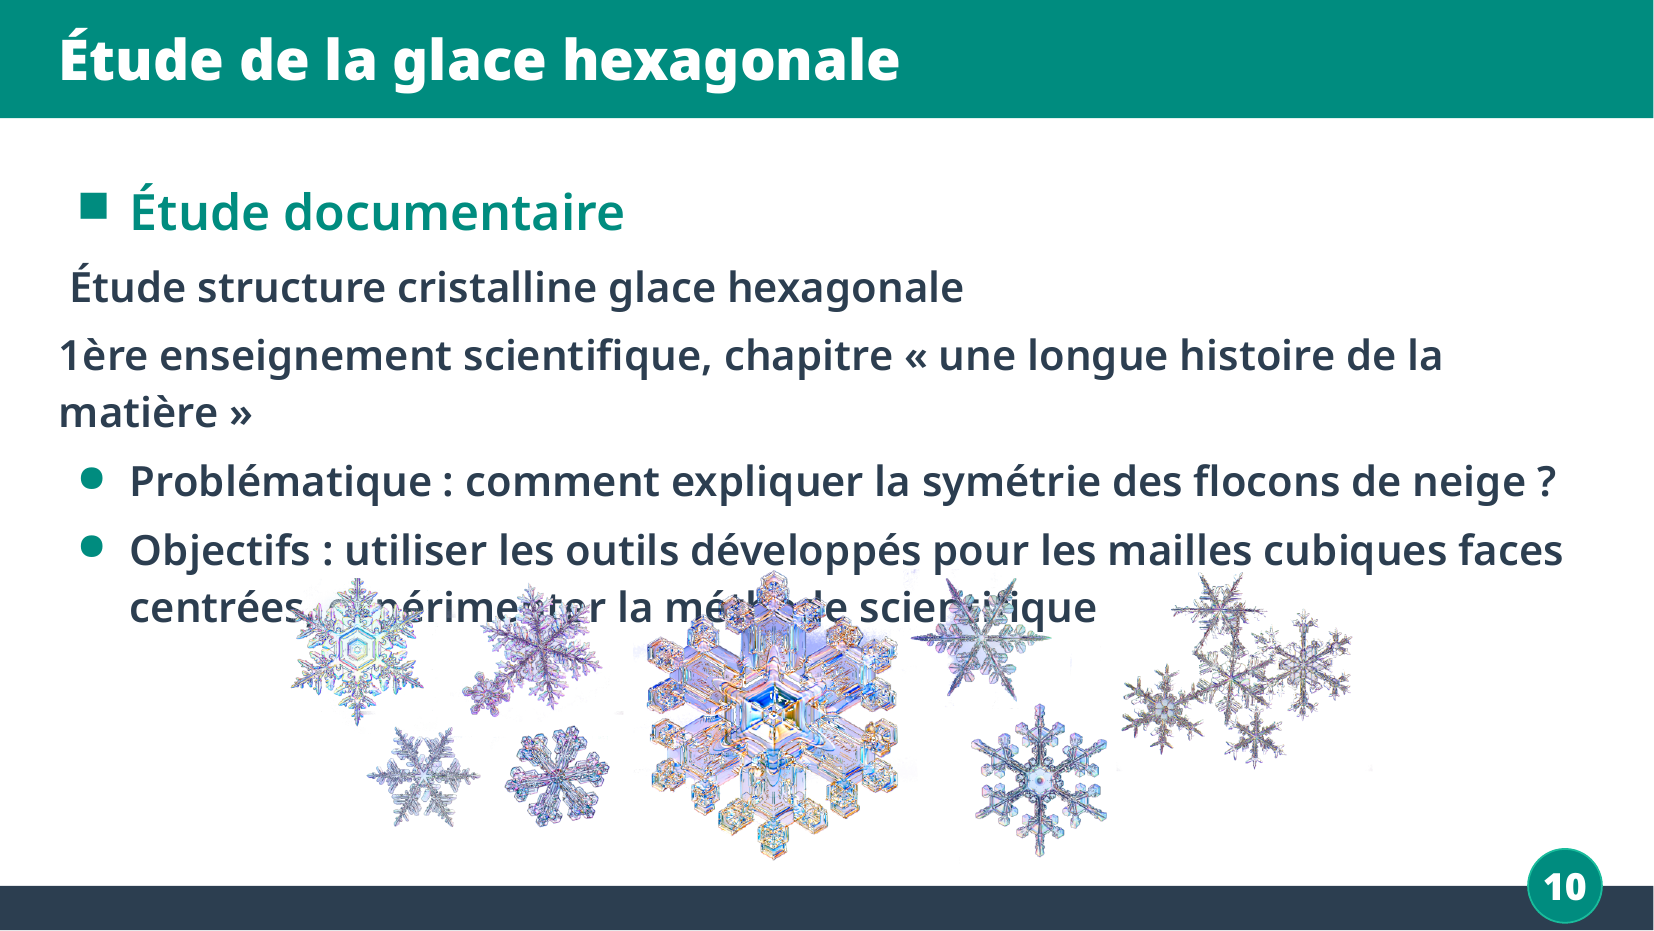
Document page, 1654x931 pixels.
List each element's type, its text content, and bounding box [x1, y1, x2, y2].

title Étude de la glace hexagonale [59, 0, 1595, 118]
list Étude documentaire Étude structure cristalline glace hexagonale 1ère enseignement scientifique, chapitre « une longue histoire de la matière » Problématique : comment expliquer la symétrie des flocons de neige ? Objectifs : utiliser les outils développés pour les mailles cubiques faces centrées, expérimenter la méthode scientifique [59, 177, 1595, 864]
picture [264, 569, 1390, 864]
